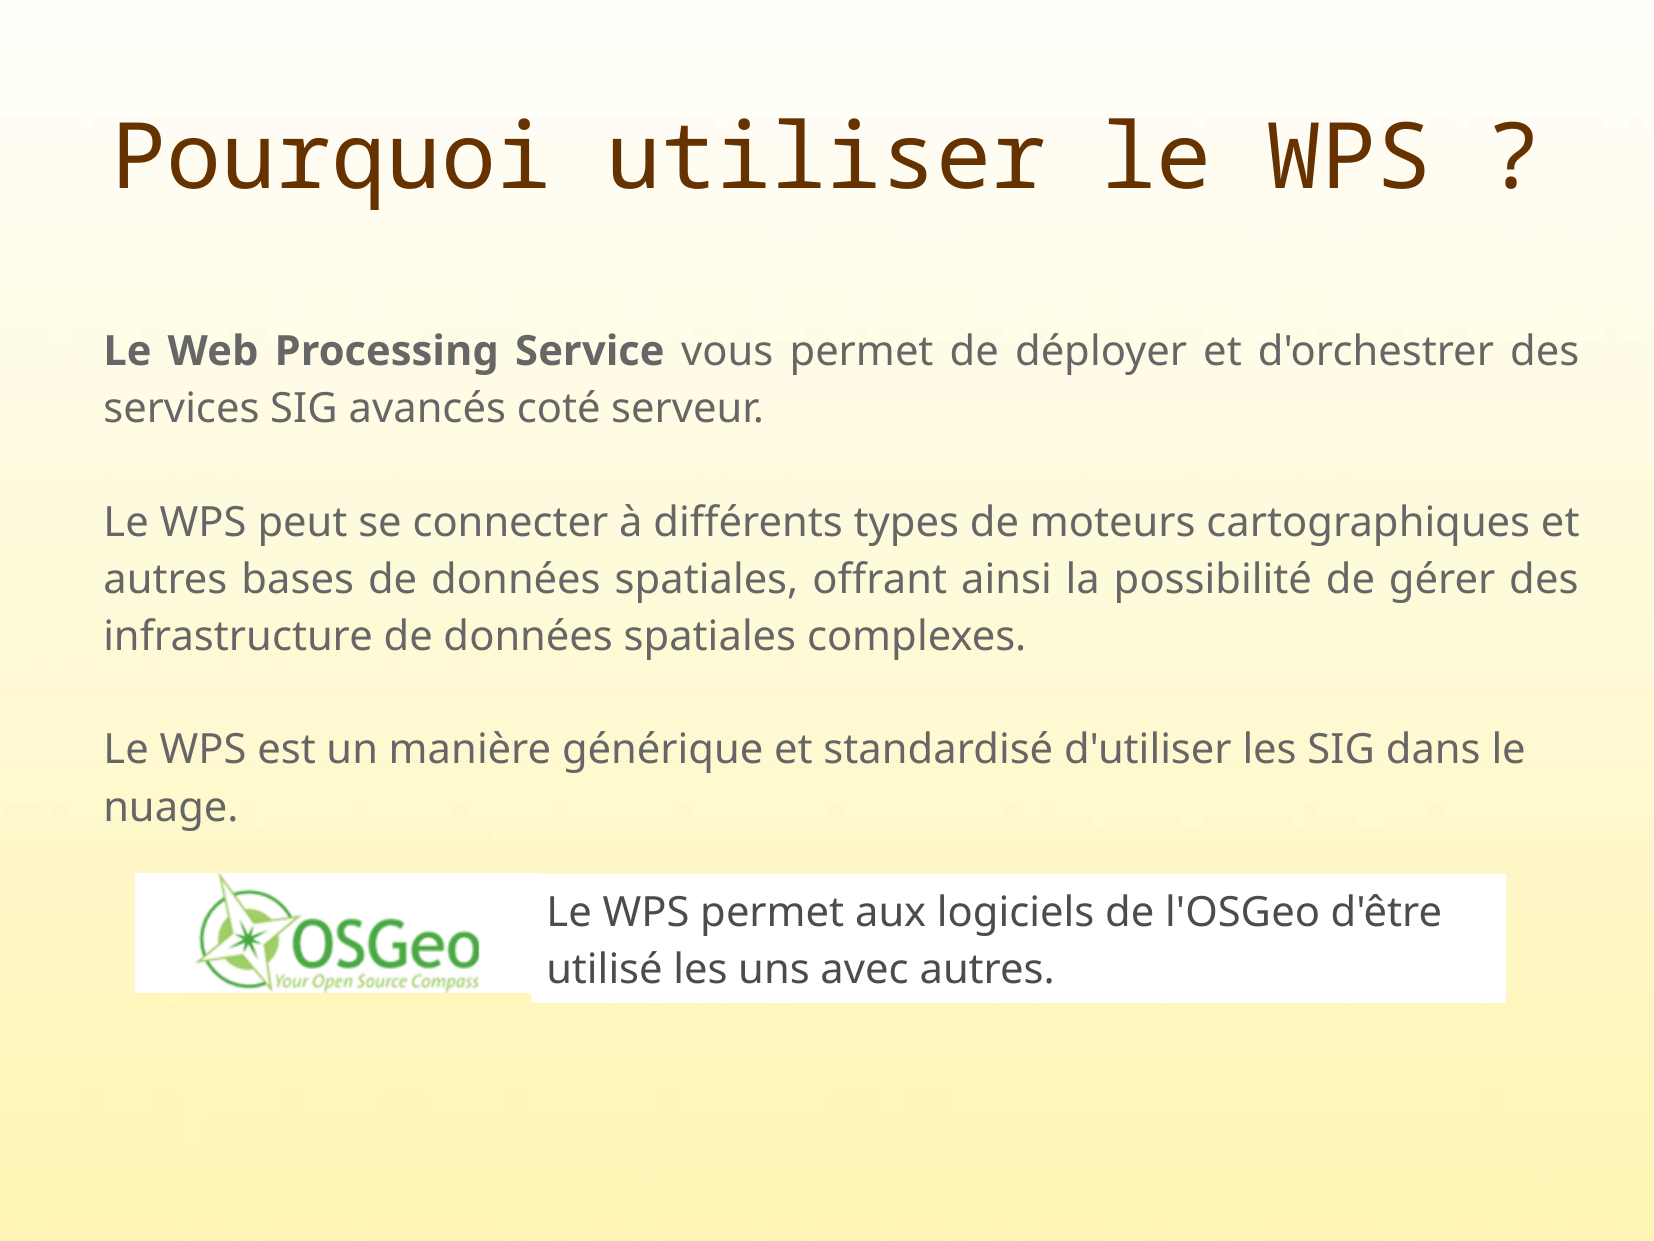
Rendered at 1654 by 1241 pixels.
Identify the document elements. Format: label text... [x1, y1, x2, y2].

text_box Le Web Processing Service vous permet de déployer et d'orchestrer des services SIG avancés coté serveur. Le WPS peut se connecter à différents types de moteurs cartographiques et autres bases de données spatiales, offrant ainsi la possibilité de gérer des infrastructure de données spatiales complexes. Le WPS est un manière générique et standardisé d'utiliser les SIG dans le nuage. [88, 312, 1595, 836]
picture [0, 0, 1654, 1241]
text_box Le WPS permet aux logiciels de l'OSGeo d'être utilisé les uns avec autres. [542, 874, 1506, 991]
title Pourquoi utiliser le WPS ? [82, 49, 1571, 257]
